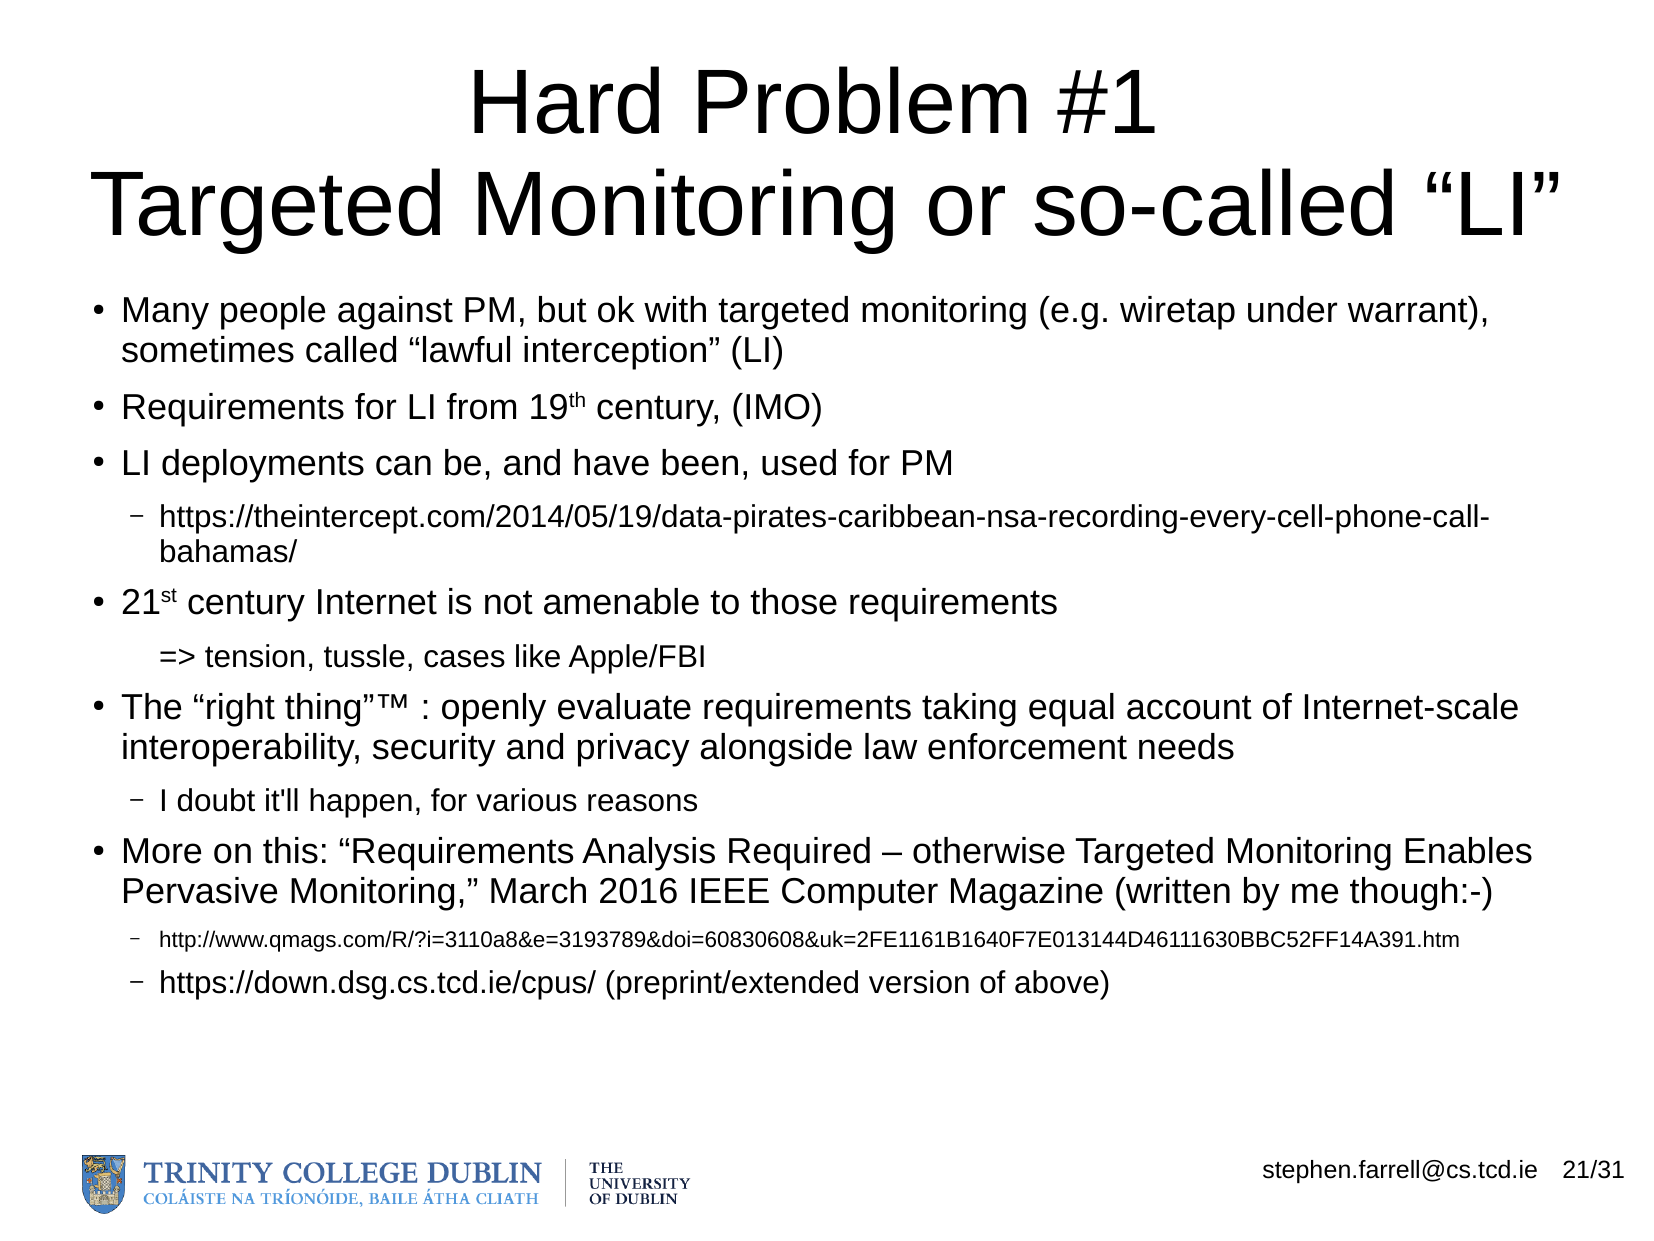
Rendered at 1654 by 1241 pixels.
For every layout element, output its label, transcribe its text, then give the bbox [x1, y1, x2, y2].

list Many people against PM, but ok with targeted monitoring (e.g. wiretap under warrant), sometimes called “lawful interception” (LI) Requirements for LI from 19th century, (IMO) LI deployments can be, and have been, used for PM https://theintercept.com/2014/05/19/data-pirates-caribbean-nsa-recording-every-cell-phone-call-bahamas/ 21st century Internet is not amenable to those requirements => tension, tussle, cases like Apple/FBI The “right thing”™ : openly evaluate requirements taking equal account of Internet-scale interoperability, security and privacy alongside law enforcement needs I doubt it'll happen, for various reasons More on this: “Requirements Analysis Required – otherwise Targeted Monitoring Enables Pervasive Monitoring,” March 2016 IEEE Computer Magazine (written by me though:-) http://www.qmags.com/R/?i=3110a8&e=3193789&doi=60830608&uk=2FE1161B1640F7E013144D46111630BBC52FF14A391.htm https://down.dsg.cs.tcd.ie/cpus/ (preprint/extended version of above) [82, 290, 1571, 1010]
title Hard Problem #1 Targeted Monitoring or so-called “LI” [82, 49, 1571, 257]
picture [82, 1155, 694, 1214]
